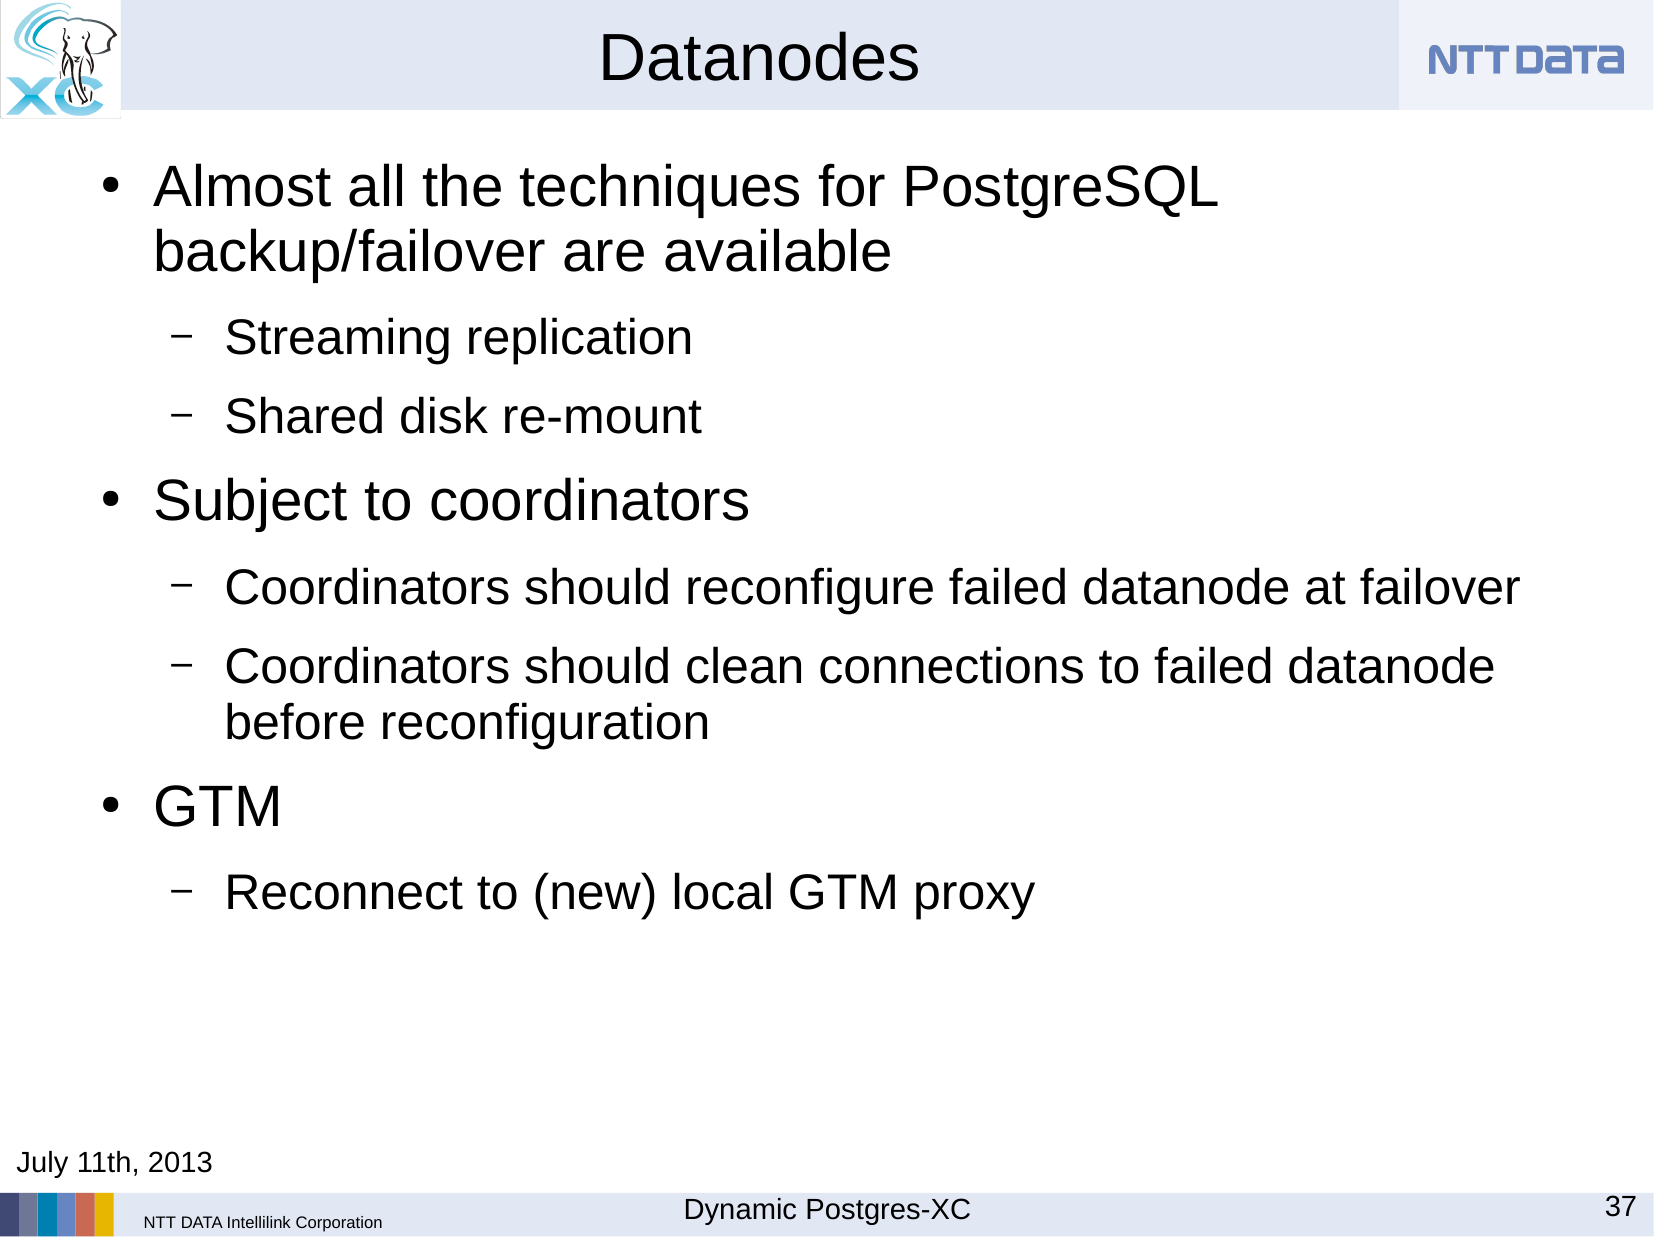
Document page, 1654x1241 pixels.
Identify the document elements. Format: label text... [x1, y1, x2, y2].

picture [1429, 45, 1624, 74]
list Almost all the techniques for PostgreSQL backup/failover are available Streaming replication Shared disk re-mount Subject to coordinators Coordinators should reconfigure failed datanode at failover Coordinators should clean connections to failed datanode before reconfiguration GTM Reconnect to (new) local GTM proxy [82, 153, 1571, 1123]
title Datanodes [120, 3, 1399, 110]
picture [0, 0, 121, 119]
